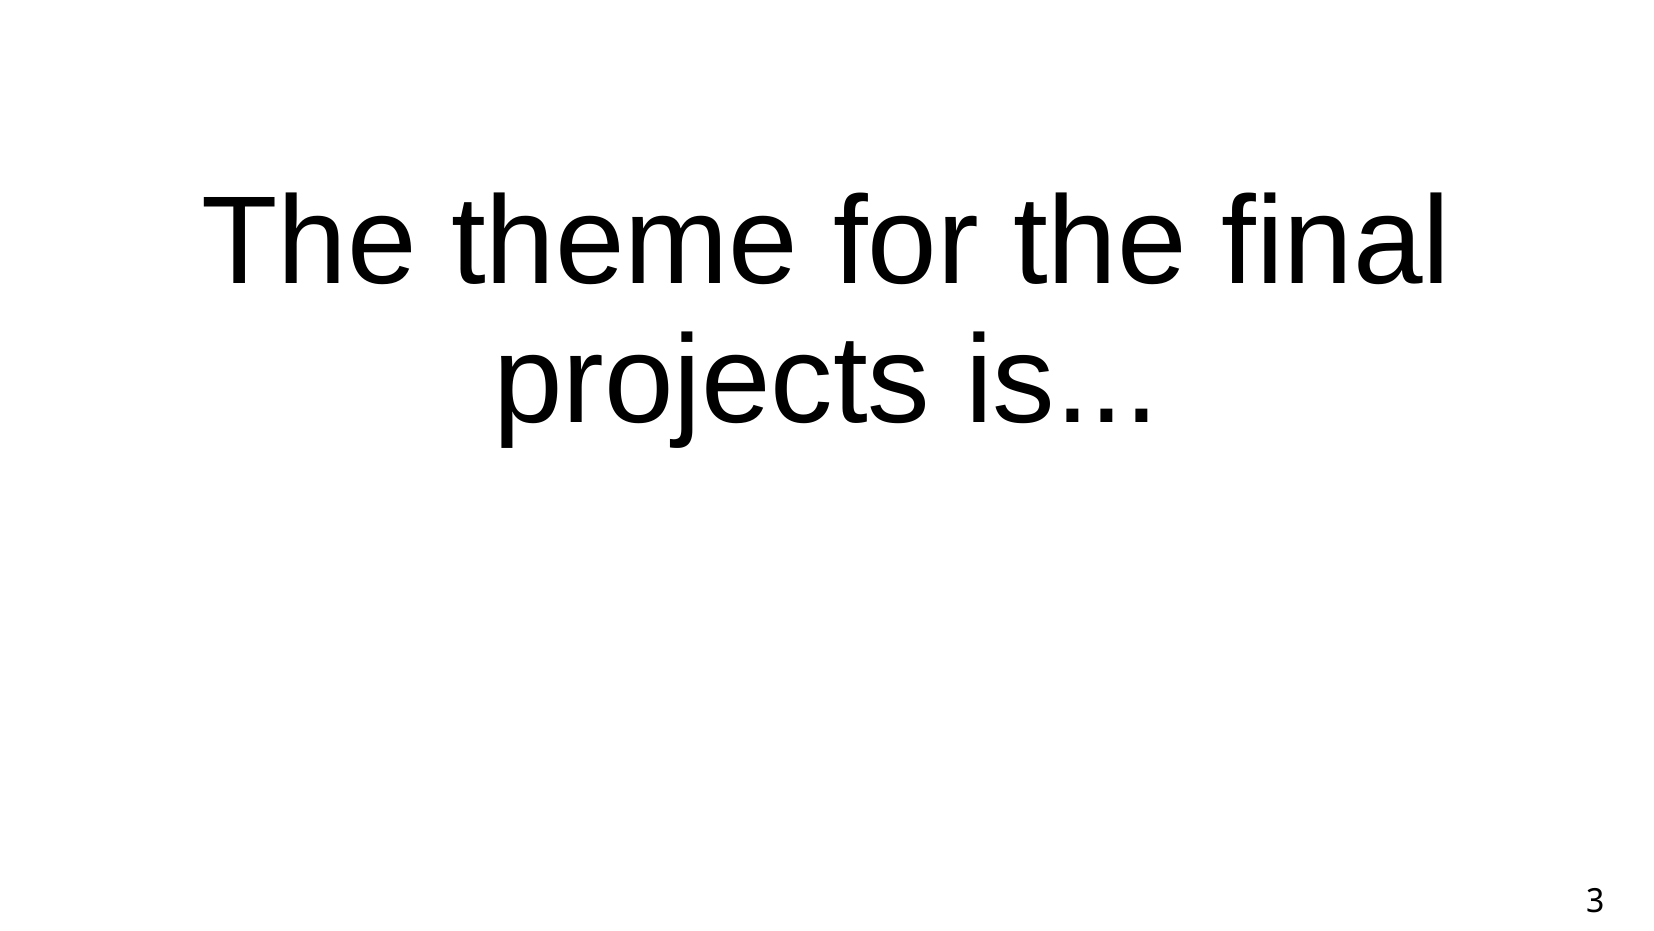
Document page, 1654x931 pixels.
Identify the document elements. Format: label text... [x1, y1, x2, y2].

title The theme for the final projects is... [82, 169, 1571, 450]
